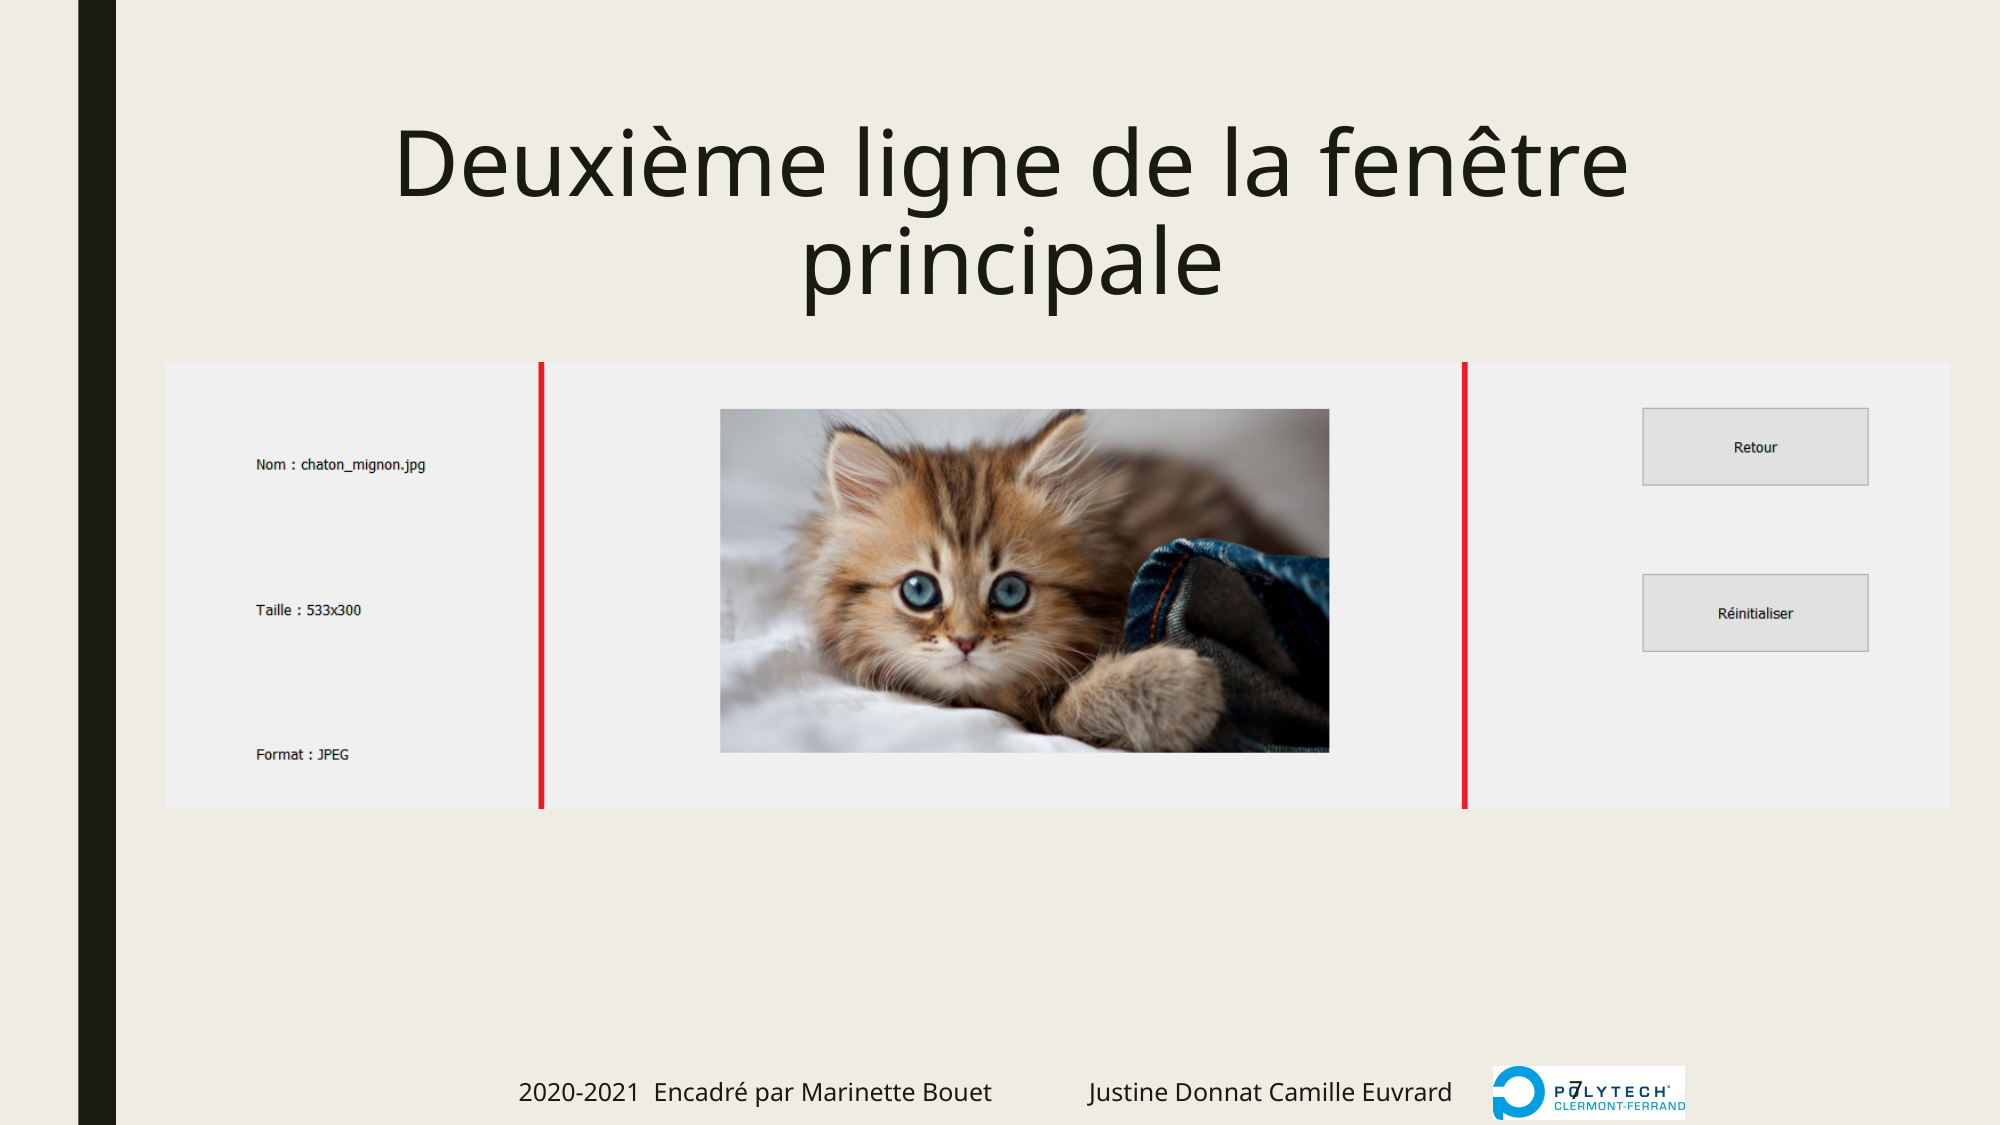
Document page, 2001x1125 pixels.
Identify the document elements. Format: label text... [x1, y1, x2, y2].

text_box [1553, 1058, 1816, 1125]
text_box 2020-2021 Encadré par Marinette Bouet Justine Donnat Camille Euvrard [474, 1058, 1506, 1125]
picture [166, 363, 1950, 809]
title Deuxième ligne de la fenêtre principale [225, 111, 1801, 219]
